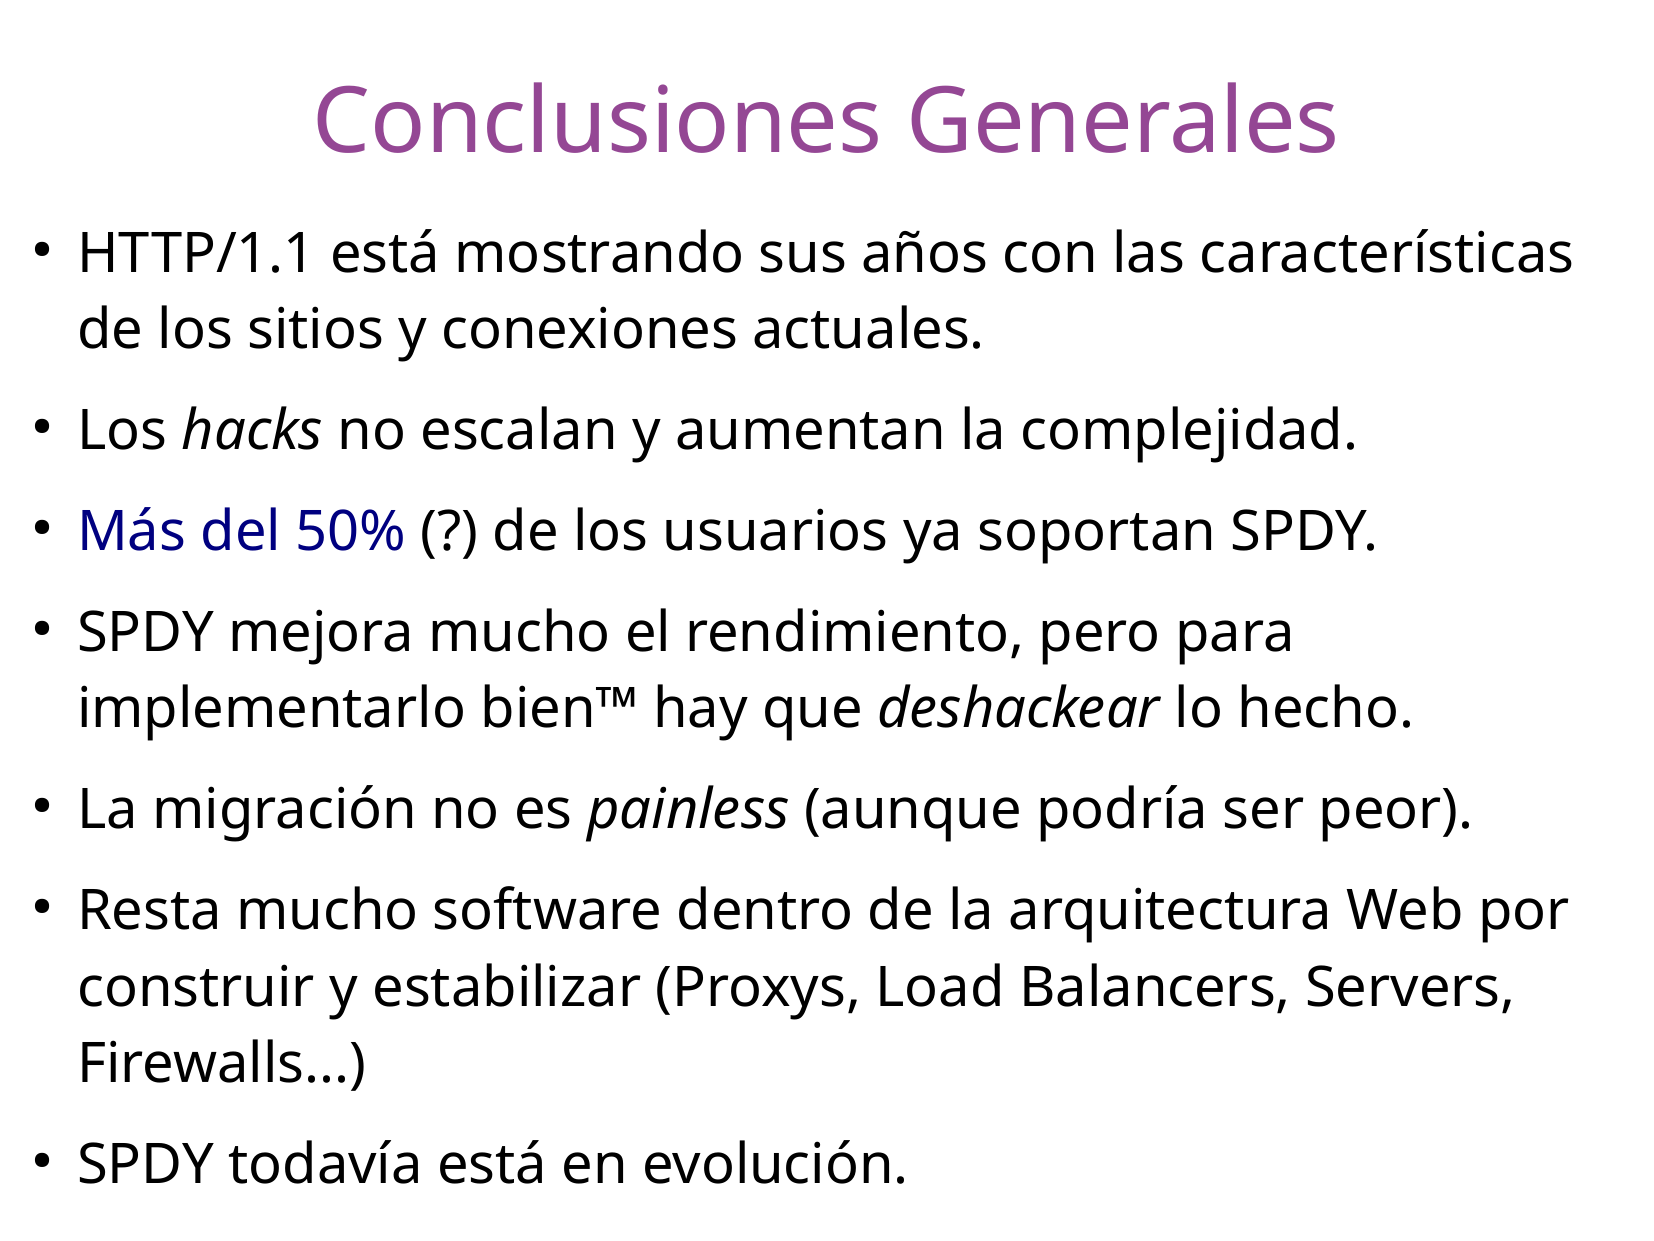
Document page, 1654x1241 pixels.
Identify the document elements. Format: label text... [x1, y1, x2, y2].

title Conclusiones Generales [82, 13, 1571, 212]
list HTTP/1.1 está mostrando sus años con las características de los sitios y conexiones actuales. Los hacks no escalan y aumentan la complejidad. Más del 50% (?) de los usuarios ya soportan SPDY. SPDY mejora mucho el rendimiento, pero para implementarlo bien™ hay que deshackear lo hecho. La migración no es painless (aunque podría ser peor). Resta mucho software dentro de la arquitectura Web por construir y estabilizar (Proxys, Load Balancers, Servers, Firewalls...) SPDY todavía está en evolución. [17, 212, 1648, 1205]
